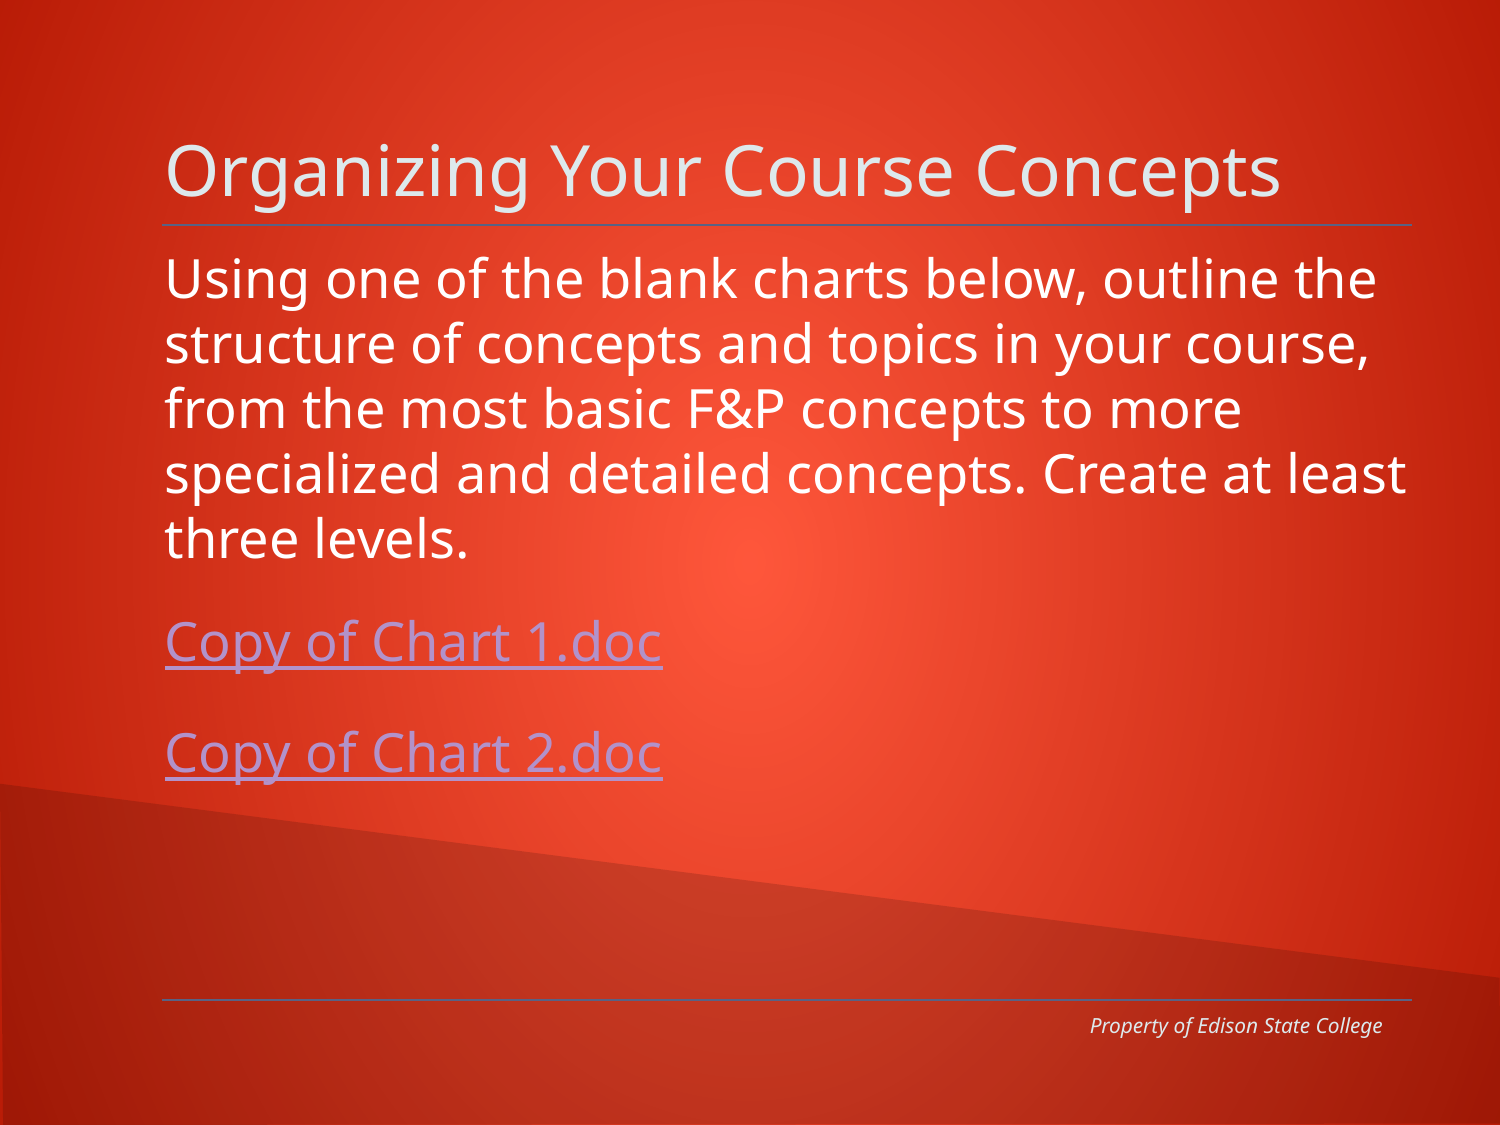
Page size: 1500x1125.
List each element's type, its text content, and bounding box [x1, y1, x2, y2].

title Organizing Your Course Concepts [150, 45, 1425, 233]
list Using one of the blank charts below, outline the structure of concepts and topics in your course, from the most basic F&P concepts to more specialized and detailed concepts. Create at least three levels. Copy of Chart 1.doc Copy of Chart 2.doc [150, 237, 1425, 988]
footer Property of Edison State College [1074, 987, 1463, 1063]
